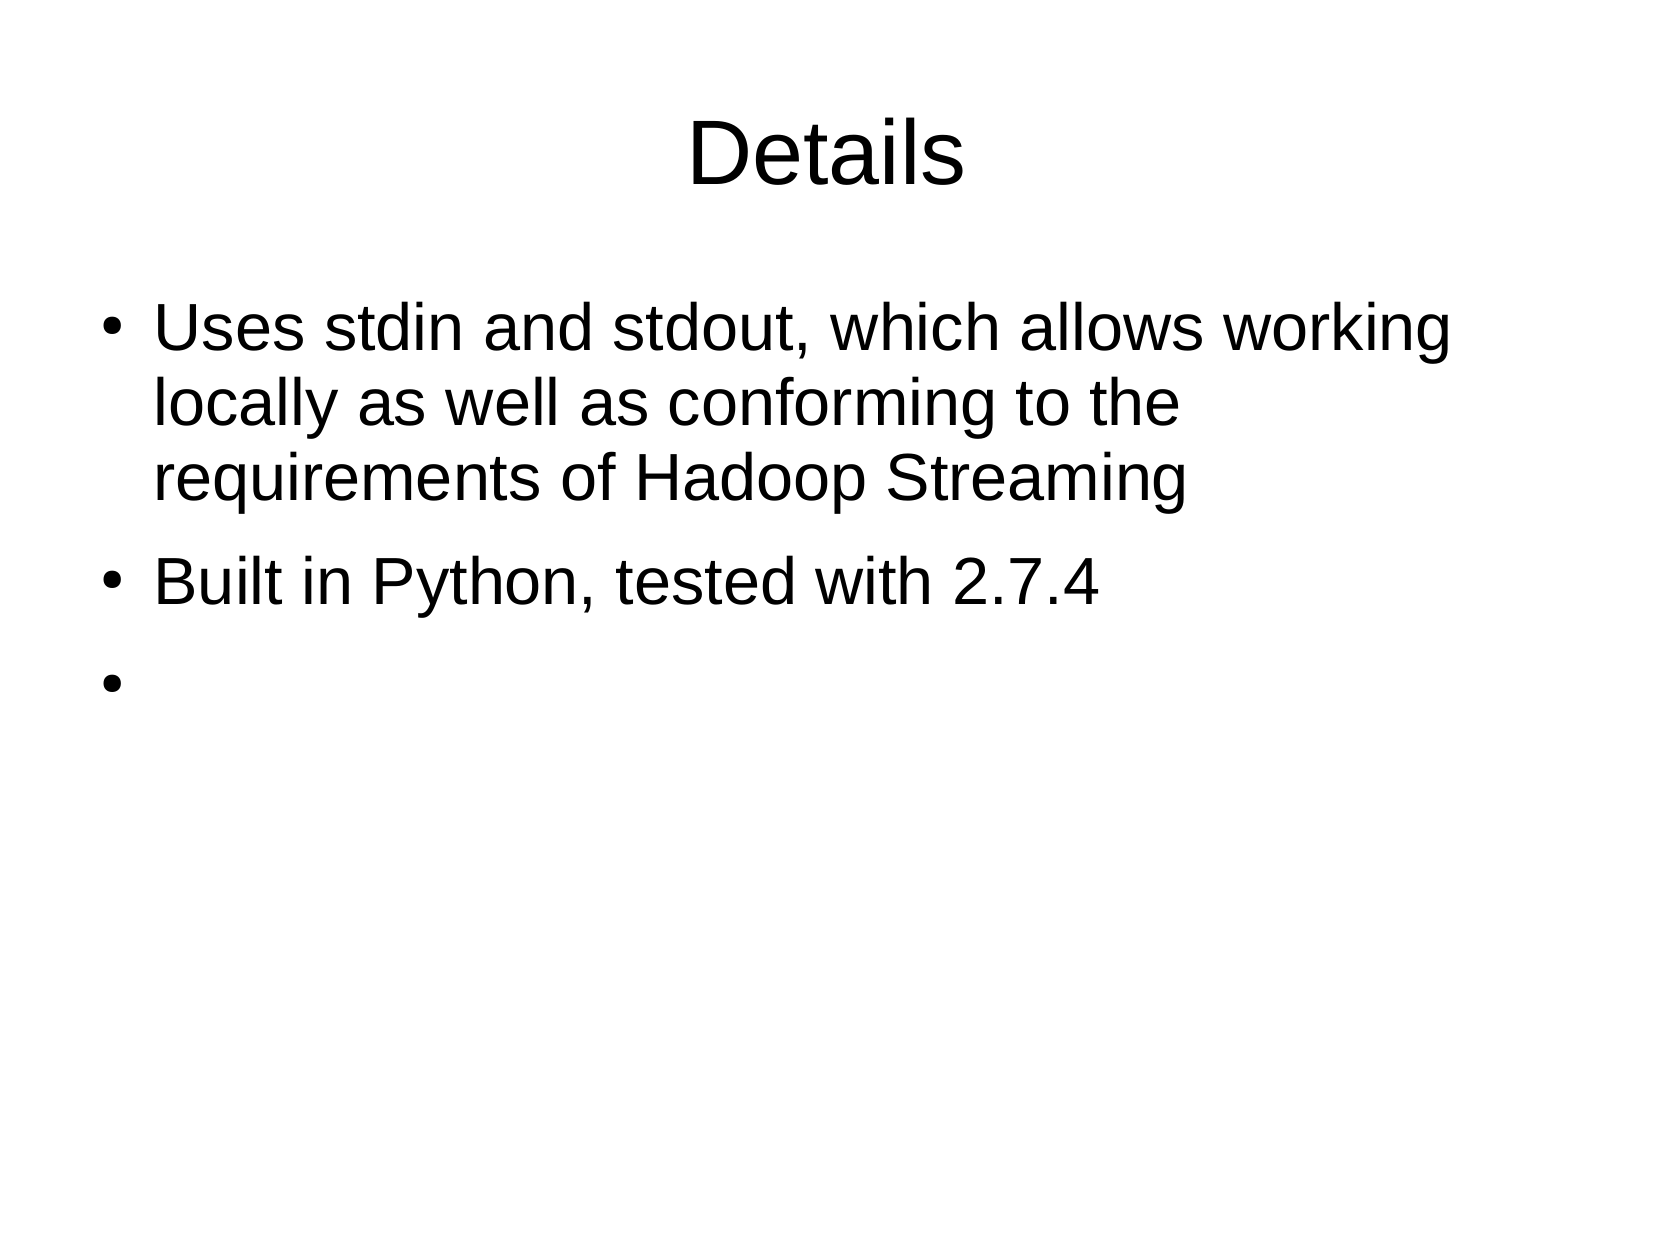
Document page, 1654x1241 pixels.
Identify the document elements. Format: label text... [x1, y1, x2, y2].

list Uses stdin and stdout, which allows working locally as well as conforming to the requirements of Hadoop Streaming Built in Python, tested with 2.7.4 [82, 290, 1571, 1010]
title Details [82, 49, 1571, 257]
